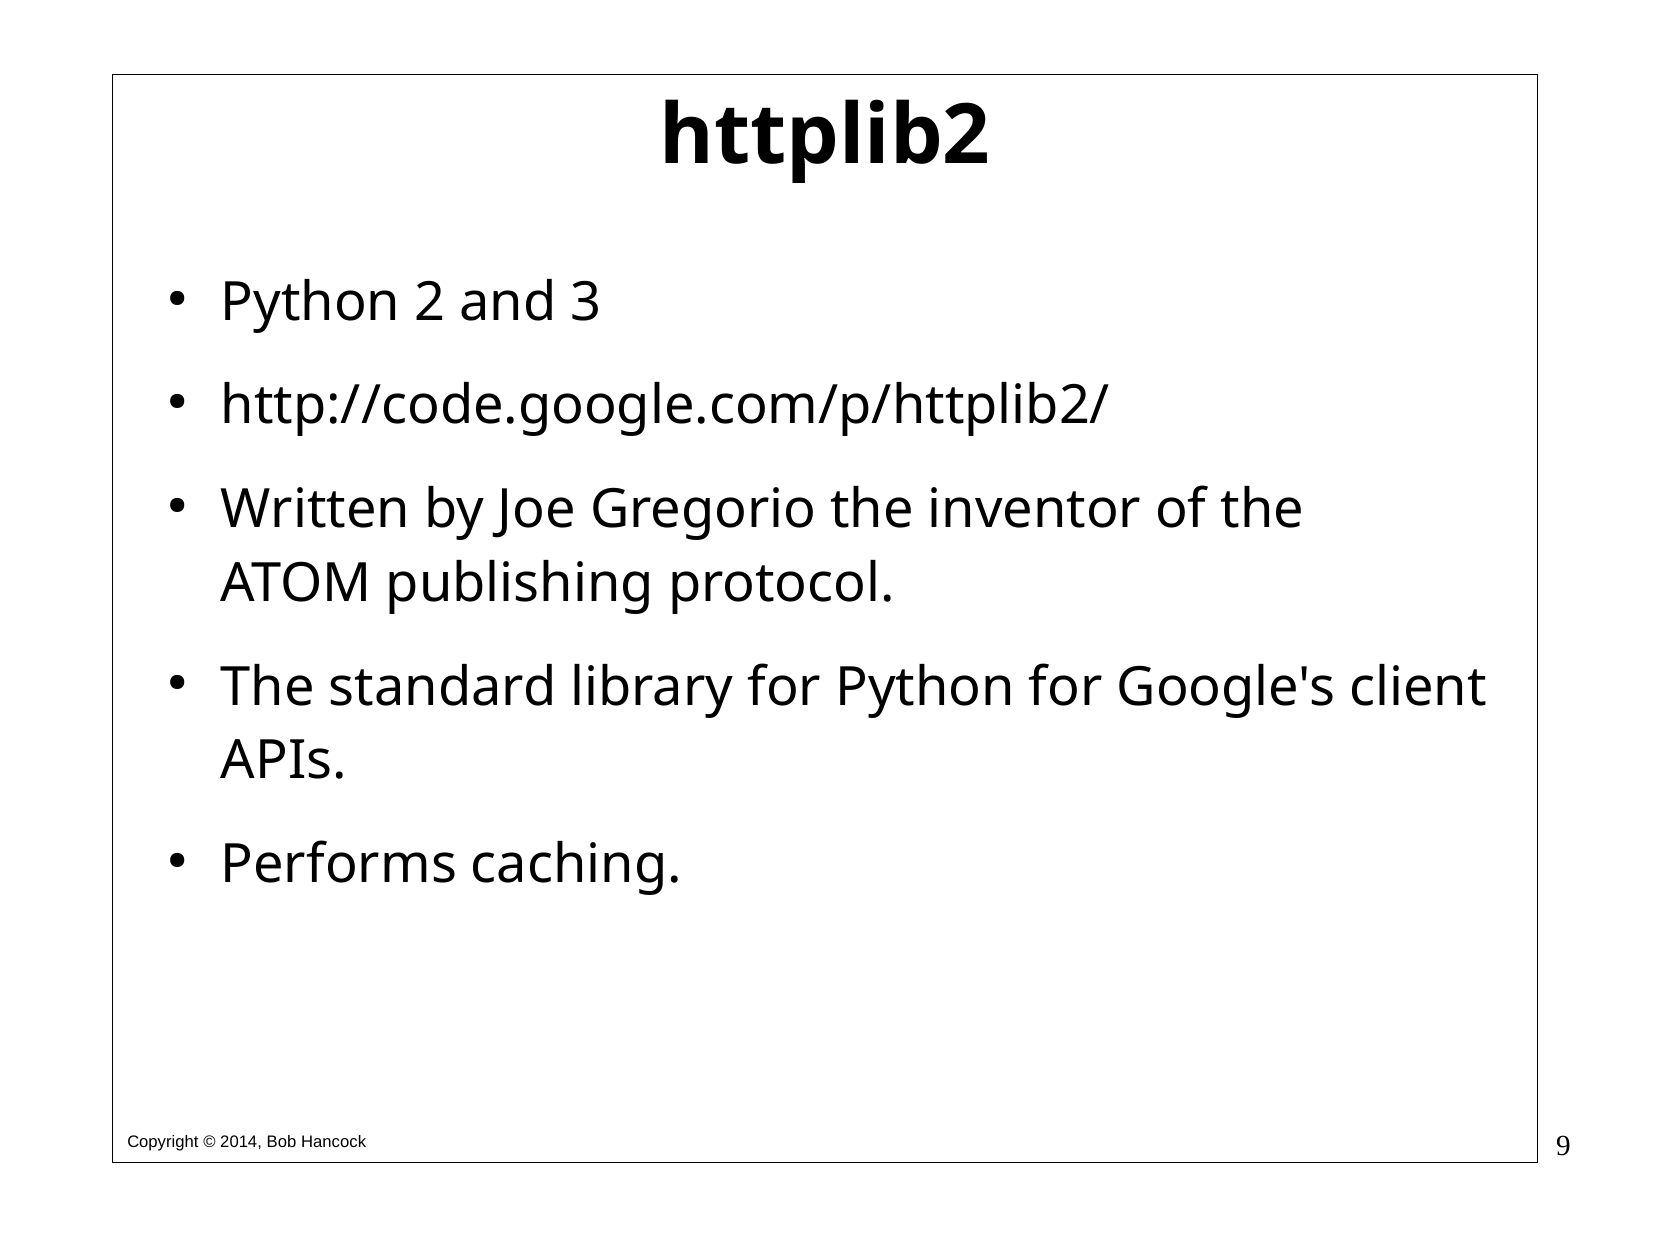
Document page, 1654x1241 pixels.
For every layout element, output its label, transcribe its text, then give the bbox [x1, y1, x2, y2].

text_box Copyright © 2014, Bob Hancock [112, 1125, 381, 1159]
list Python 2 and 3 http://code.google.com/p/httplib2/ Written by Joe Gregorio the inventor of the ATOM publishing protocol. The standard library for Python for Google's client APIs. Performs caching. [150, 262, 1501, 1126]
title httplib2 [112, 75, 1538, 188]
